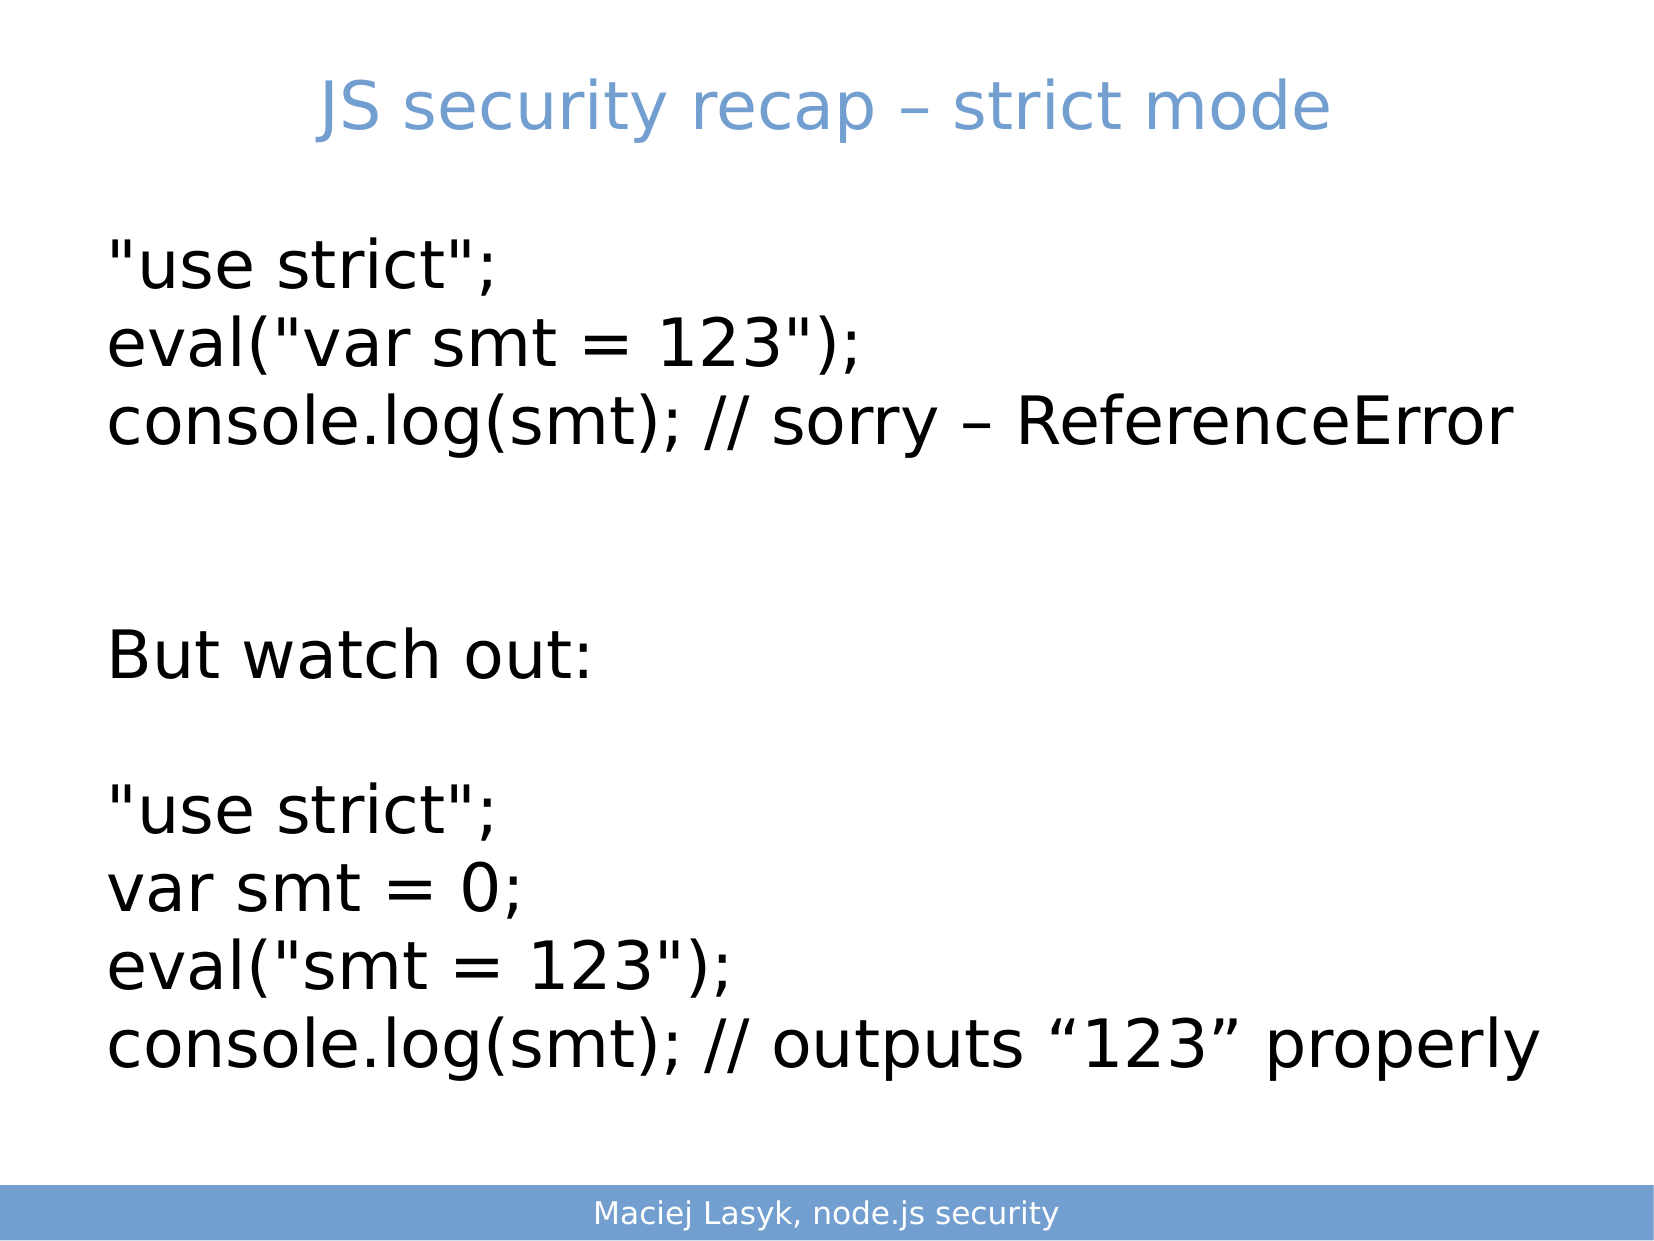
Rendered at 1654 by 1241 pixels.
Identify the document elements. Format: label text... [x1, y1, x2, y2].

text_box JS security recap – strict mode [304, 60, 1349, 153]
text_box [0, 1185, 1654, 1241]
text_box "use strict"; eval("var smt = 123"); console.log(smt); // sorry – ReferenceError [91, 219, 1562, 481]
text_box Maciej Lasyk, node.js security [578, 1188, 1076, 1240]
text_box But watch out: "use strict"; var smt = 0; eval("smt = 123"); console.log(smt); // outputs “123” properly [91, 608, 1562, 1091]
